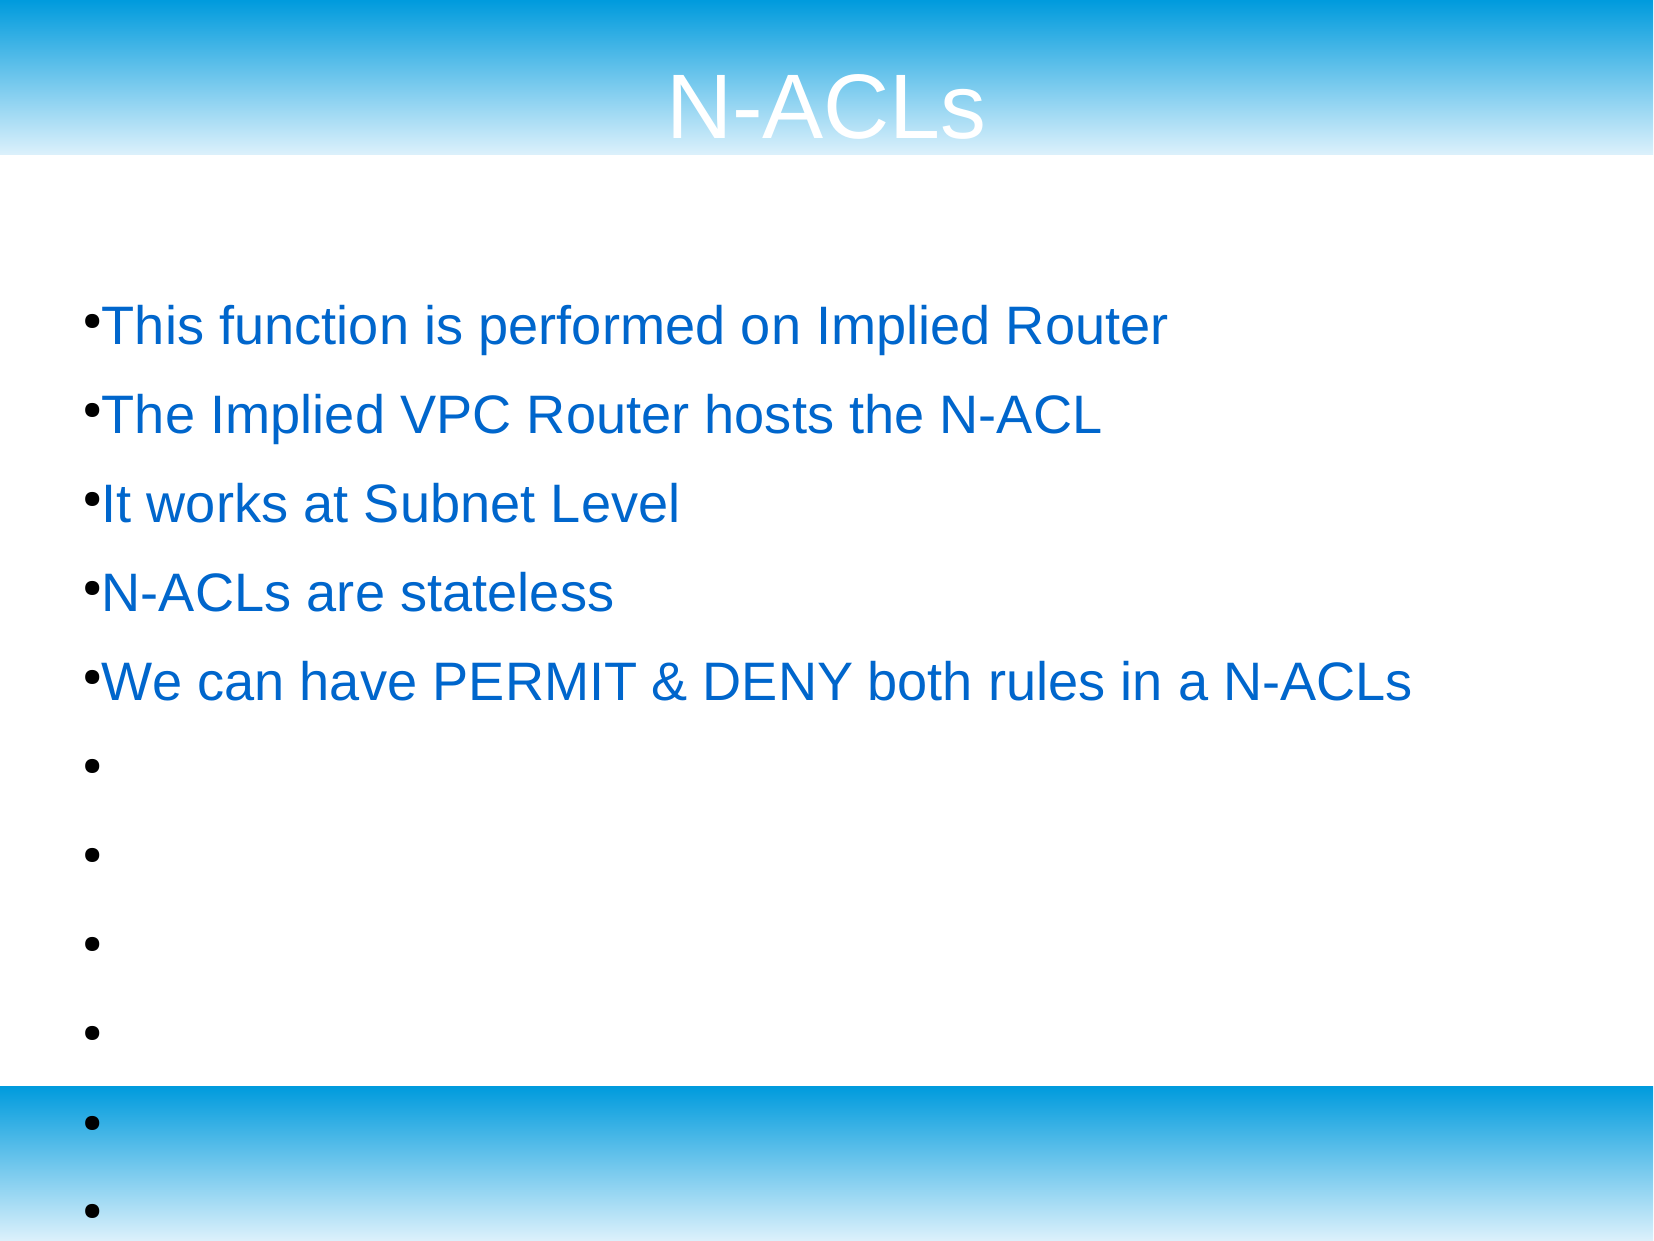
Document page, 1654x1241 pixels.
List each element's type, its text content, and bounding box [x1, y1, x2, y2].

list This function is performed on Implied Router The Implied VPC Router hosts the N-ACL It works at Subnet Level N-ACLs are stateless We can have PERMIT & DENY both rules in a N-ACLs [82, 290, 1571, 1010]
title N-ACLs [82, 49, 1571, 155]
